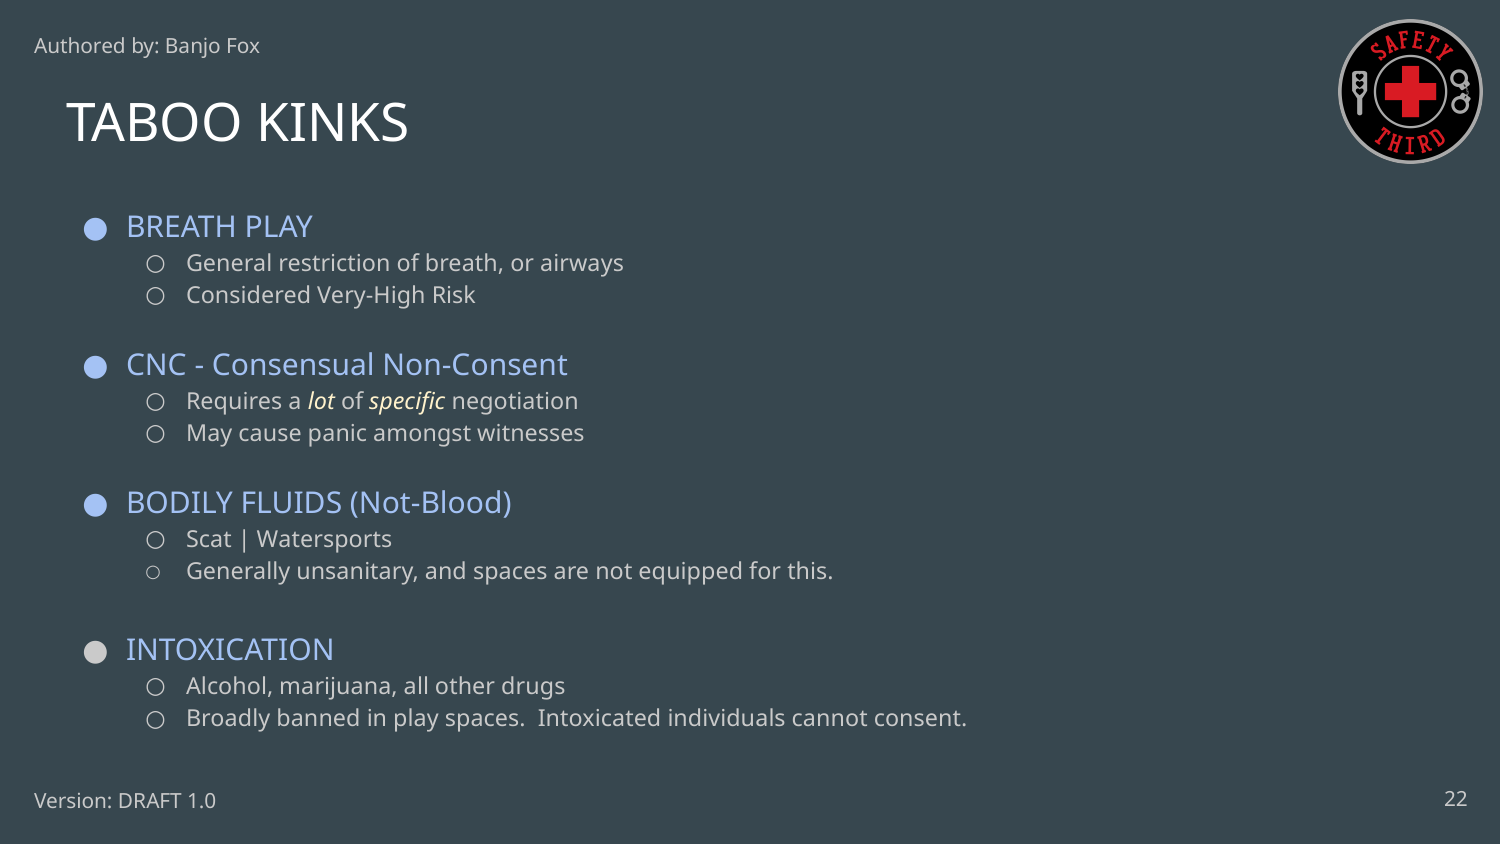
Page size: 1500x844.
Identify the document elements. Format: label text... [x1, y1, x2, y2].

title TABOO KINKS [51, 72, 1319, 167]
picture [1338, 19, 1483, 164]
list BREATH PLAY General restriction of breath, or airways Considered Very-High Risk CNC - Consensual Non-Consent Requires a lot of specific negotiation May cause panic amongst witnesses BODILY FLUIDS (Not-Blood) Scat | Watersports Generally unsanitary, and spaces are not equipped for this. INTOXICATION Alcohol, marijuana, all other drugs Broadly banned in play spaces. Intoxicated individuals cannot consent. [51, 187, 1449, 748]
slide_number <number> [1392, 767, 1483, 833]
